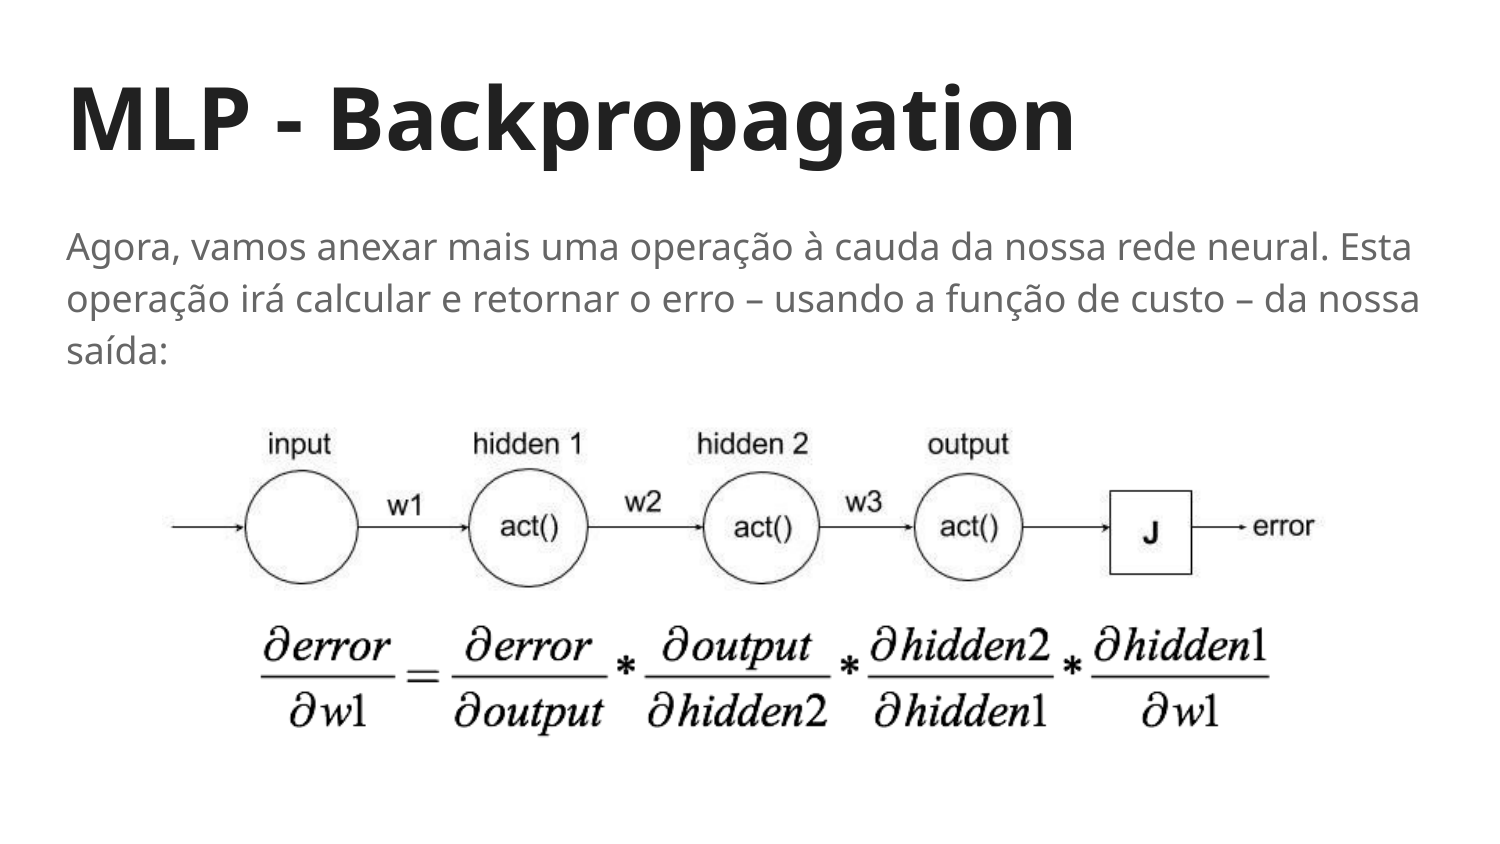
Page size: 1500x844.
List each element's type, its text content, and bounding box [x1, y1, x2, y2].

list Agora, vamos anexar mais uma operação à cauda da nossa rede neural. Esta operação irá calcular e retornar o erro – usando a função de custo – da nossa saída: [51, 201, 1449, 750]
title MLP - Backpropagation [51, 48, 1449, 180]
picture [162, 390, 1338, 739]
